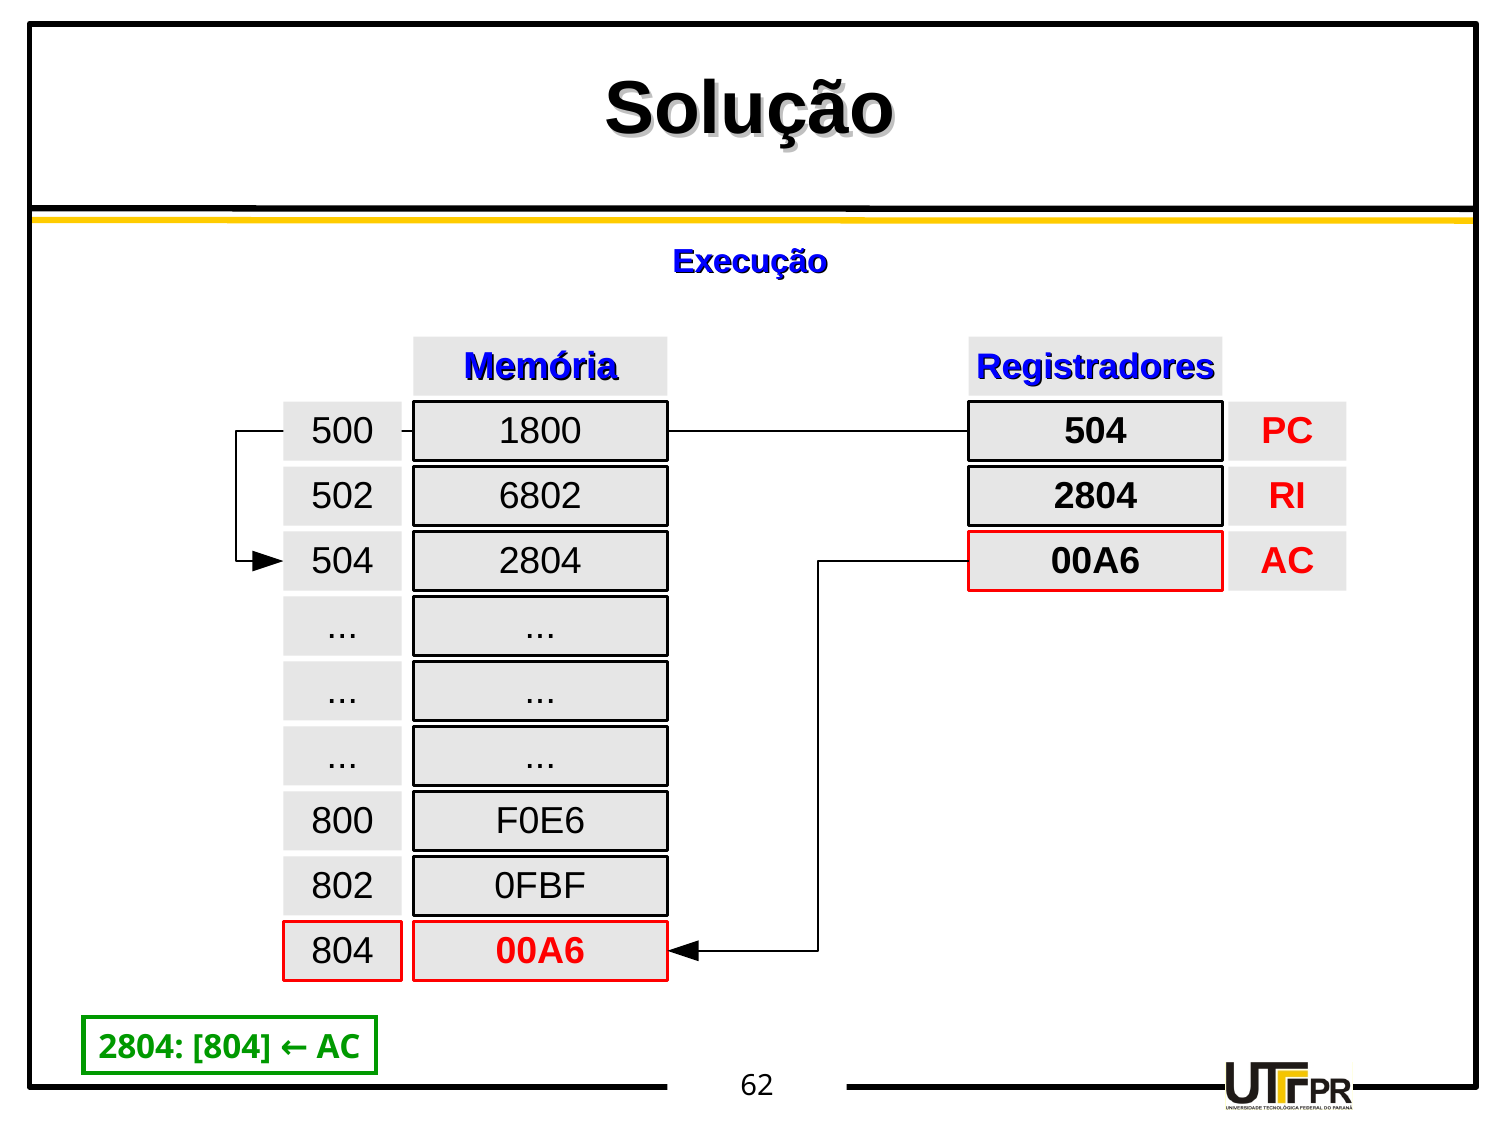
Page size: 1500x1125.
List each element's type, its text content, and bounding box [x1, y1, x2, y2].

text_box 00A6 [413, 921, 668, 981]
text_box Registradores [968, 336, 1223, 396]
text_box 1800 [413, 401, 668, 461]
title Solução [41, 65, 1459, 159]
text_box Execução [657, 231, 843, 287]
text_box ... [283, 596, 402, 656]
text_box 00A6 [968, 531, 1223, 591]
text_box F0E6 [413, 791, 668, 851]
text_box 2804 [413, 531, 668, 591]
text_box 6802 [413, 466, 668, 526]
text_box 2804 [968, 466, 1223, 526]
text_box ... [283, 726, 402, 786]
text_box 0FBF [413, 856, 668, 916]
text_box PC [1228, 401, 1347, 461]
text_box 500 [283, 401, 402, 461]
text_box 504 [968, 401, 1223, 461]
text_box 504 [283, 531, 402, 591]
text_box ... [413, 596, 668, 656]
text_box 802 [283, 856, 402, 916]
text_box ... [413, 726, 668, 786]
picture [1225, 1062, 1353, 1110]
text_box 2804: [804] ← AC [83, 1017, 376, 1073]
text_box Memória [413, 336, 668, 396]
text_box ... [413, 661, 668, 721]
text_box AC [1228, 531, 1347, 591]
text_box RI [1228, 466, 1347, 526]
text_box 800 [283, 791, 402, 851]
text_box 804 [283, 921, 402, 981]
text_box ... [283, 661, 402, 721]
text_box 502 [283, 466, 402, 526]
